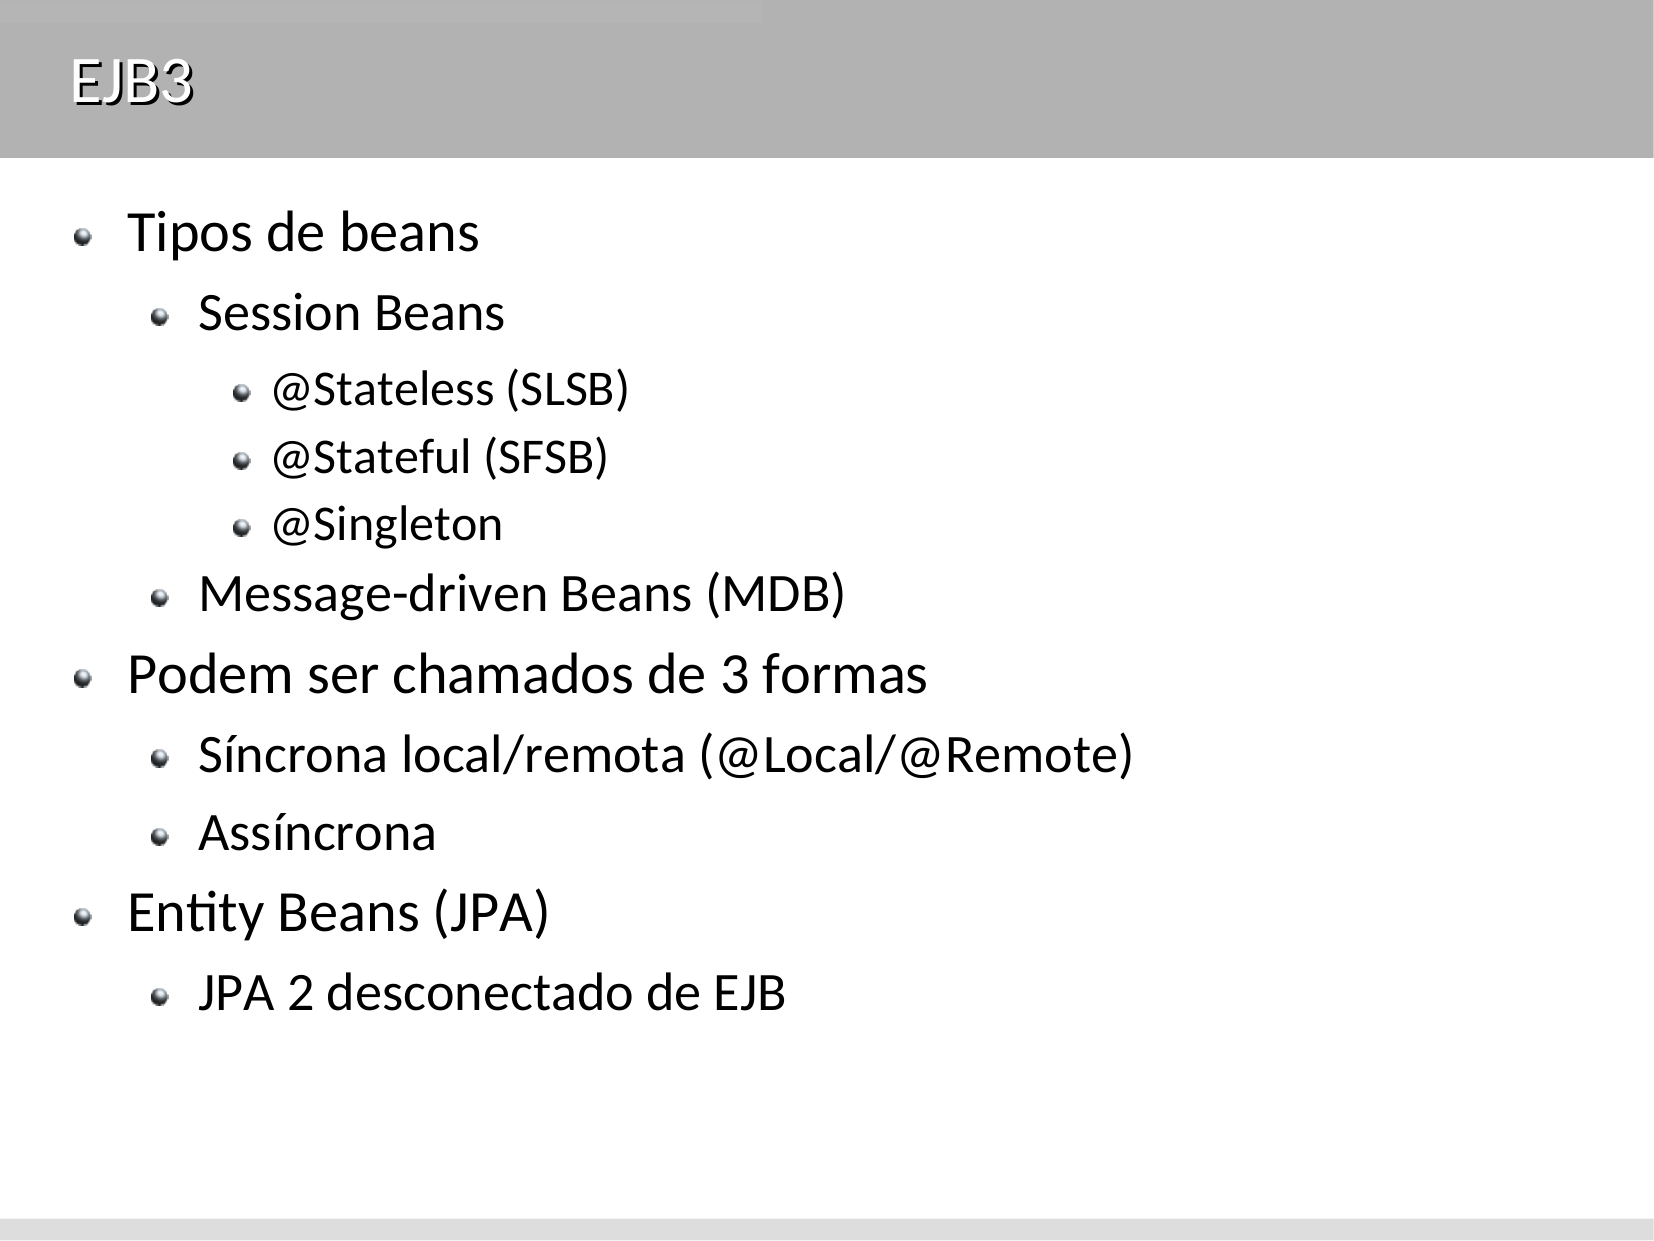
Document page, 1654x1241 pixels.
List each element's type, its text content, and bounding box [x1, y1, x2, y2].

title EJB3 [70, 11, 1536, 160]
list Tipos de beans Session Beans @Stateless (SLSB) @Stateful (SFSB) @Singleton Message-driven Beans (MDB) Podem ser chamados de 3 formas Síncrona local/remota (@Local/@Remote) Assíncrona Entity Beans (JPA) JPA 2 desconectado de EJB [56, 207, 1595, 1157]
